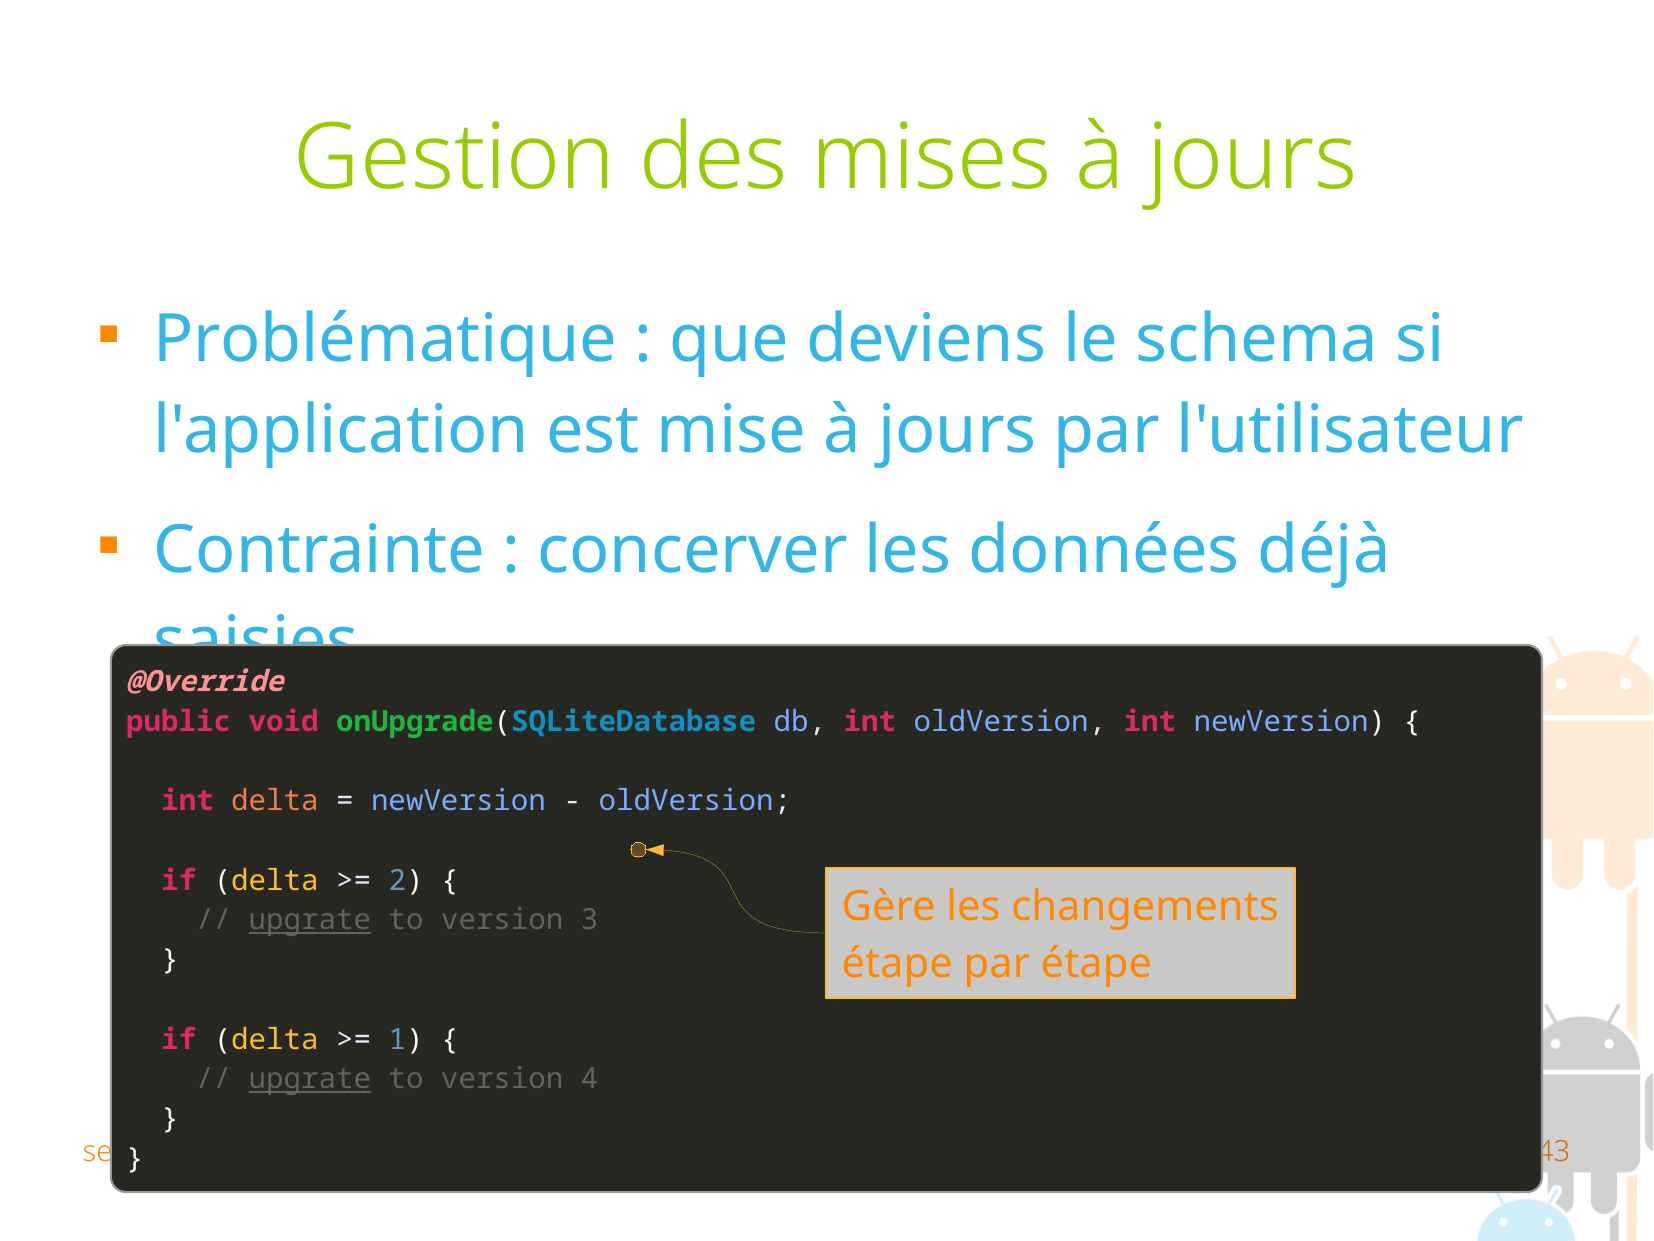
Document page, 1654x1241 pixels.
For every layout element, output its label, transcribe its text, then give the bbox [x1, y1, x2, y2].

title Gestion des mises à jours [82, 49, 1571, 257]
picture [240, 423, 1654, 1241]
list Problématique : que deviens le schema si l'application est mise à jours par l'utilisateur Contrainte : concerver les données déjà saisies [82, 290, 1571, 1010]
text_box Gère les changements étape par étape [825, 867, 1280, 983]
text_box [630, 842, 646, 858]
text_box @Override public void onUpgrade(SQLiteDatabase db, int oldVersion, int newVersion) { int delta = newVersion - oldVersion; if (delta >= 2) { // upgrate to version 3 } if (delta >= 1) { // upgrate to version 4 } } [110, 645, 1542, 1121]
